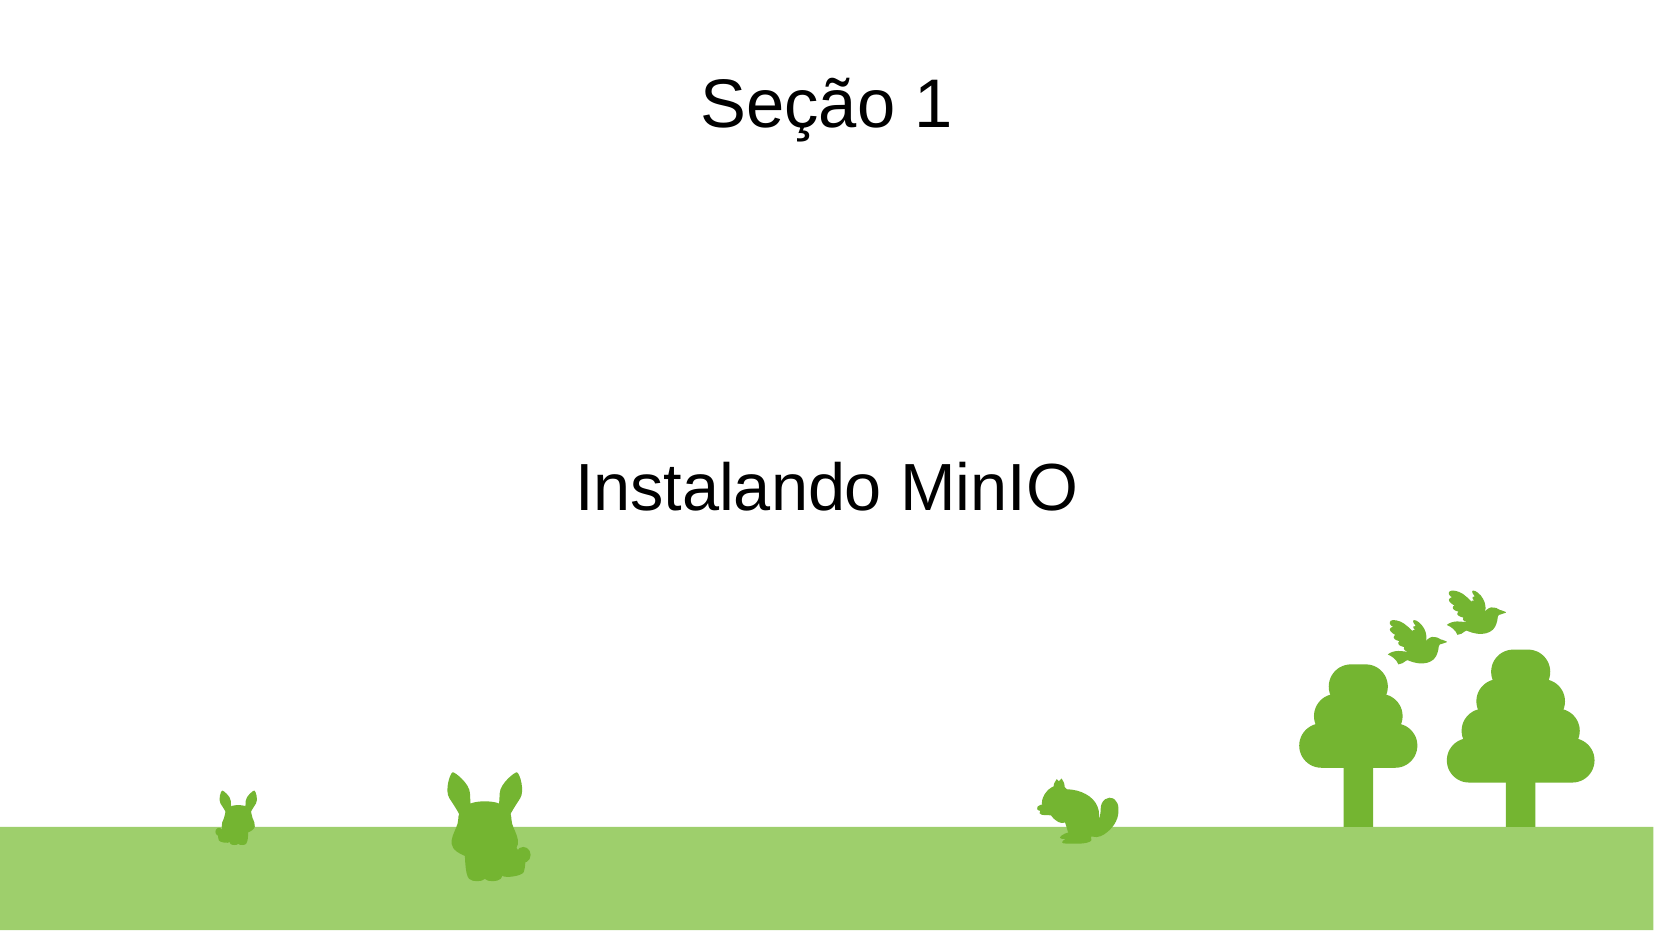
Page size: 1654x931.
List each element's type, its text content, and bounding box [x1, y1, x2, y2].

subtitle Instalando MinIO [88, 206, 1565, 768]
title Seção 1 [88, 29, 1565, 178]
